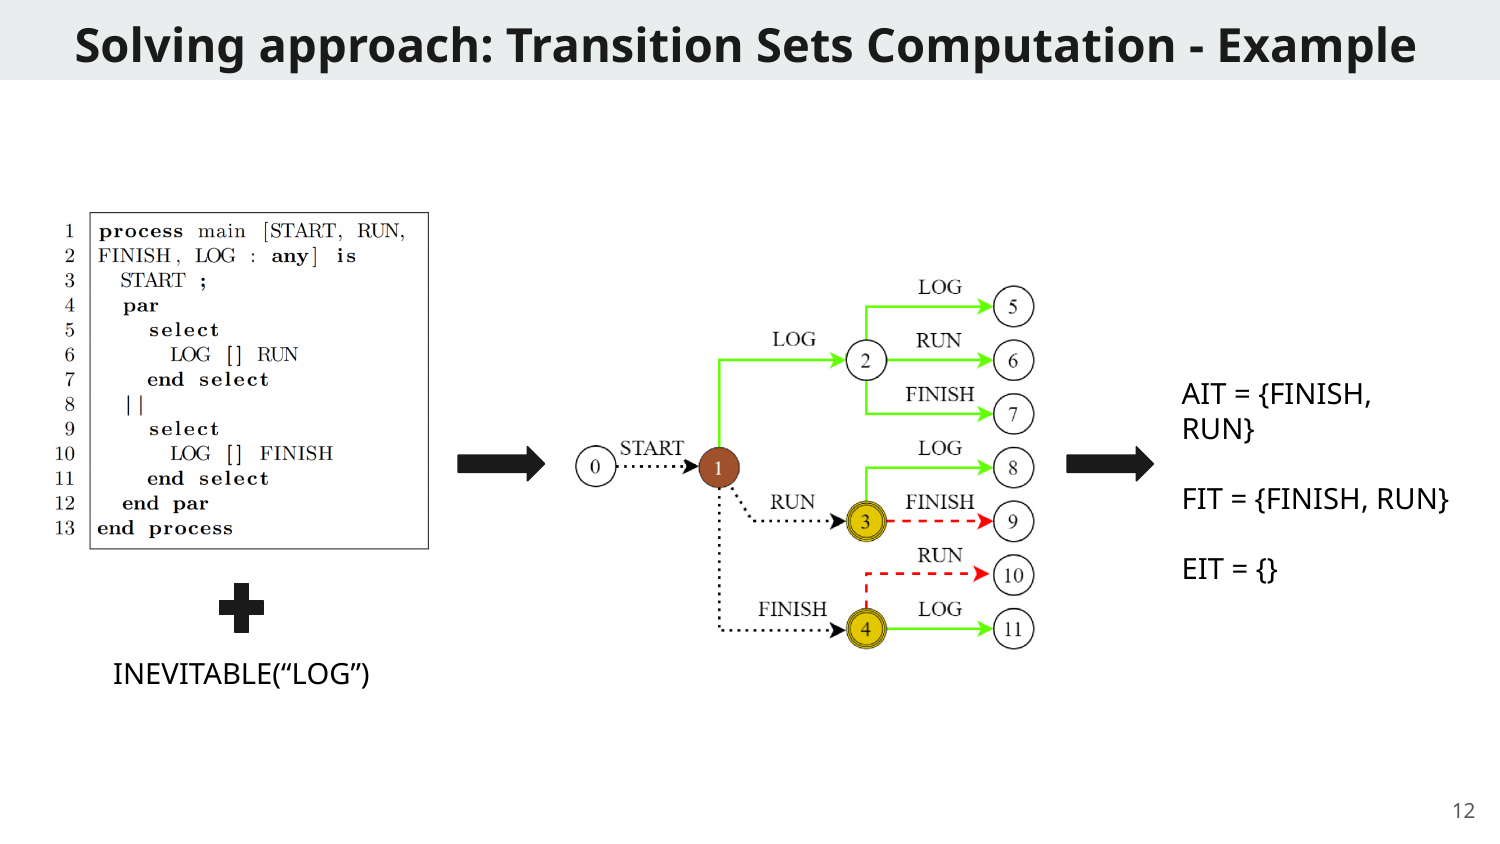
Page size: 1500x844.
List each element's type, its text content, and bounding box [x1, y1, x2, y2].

picture [53, 211, 430, 550]
text_box [458, 446, 545, 481]
text_box [1067, 446, 1154, 481]
picture [573, 275, 1036, 653]
text_box [219, 583, 264, 632]
title Solving approach: Transition Sets Computation - Example [59, 0, 1441, 88]
text_box INEVITABLE(“LOG”) [64, 640, 419, 706]
text_box AIT = {FINISH, RUN} FIT = {FINISH, RUN} EIT = {} [1166, 360, 1467, 601]
slide_number <numéro> [1400, 779, 1491, 844]
